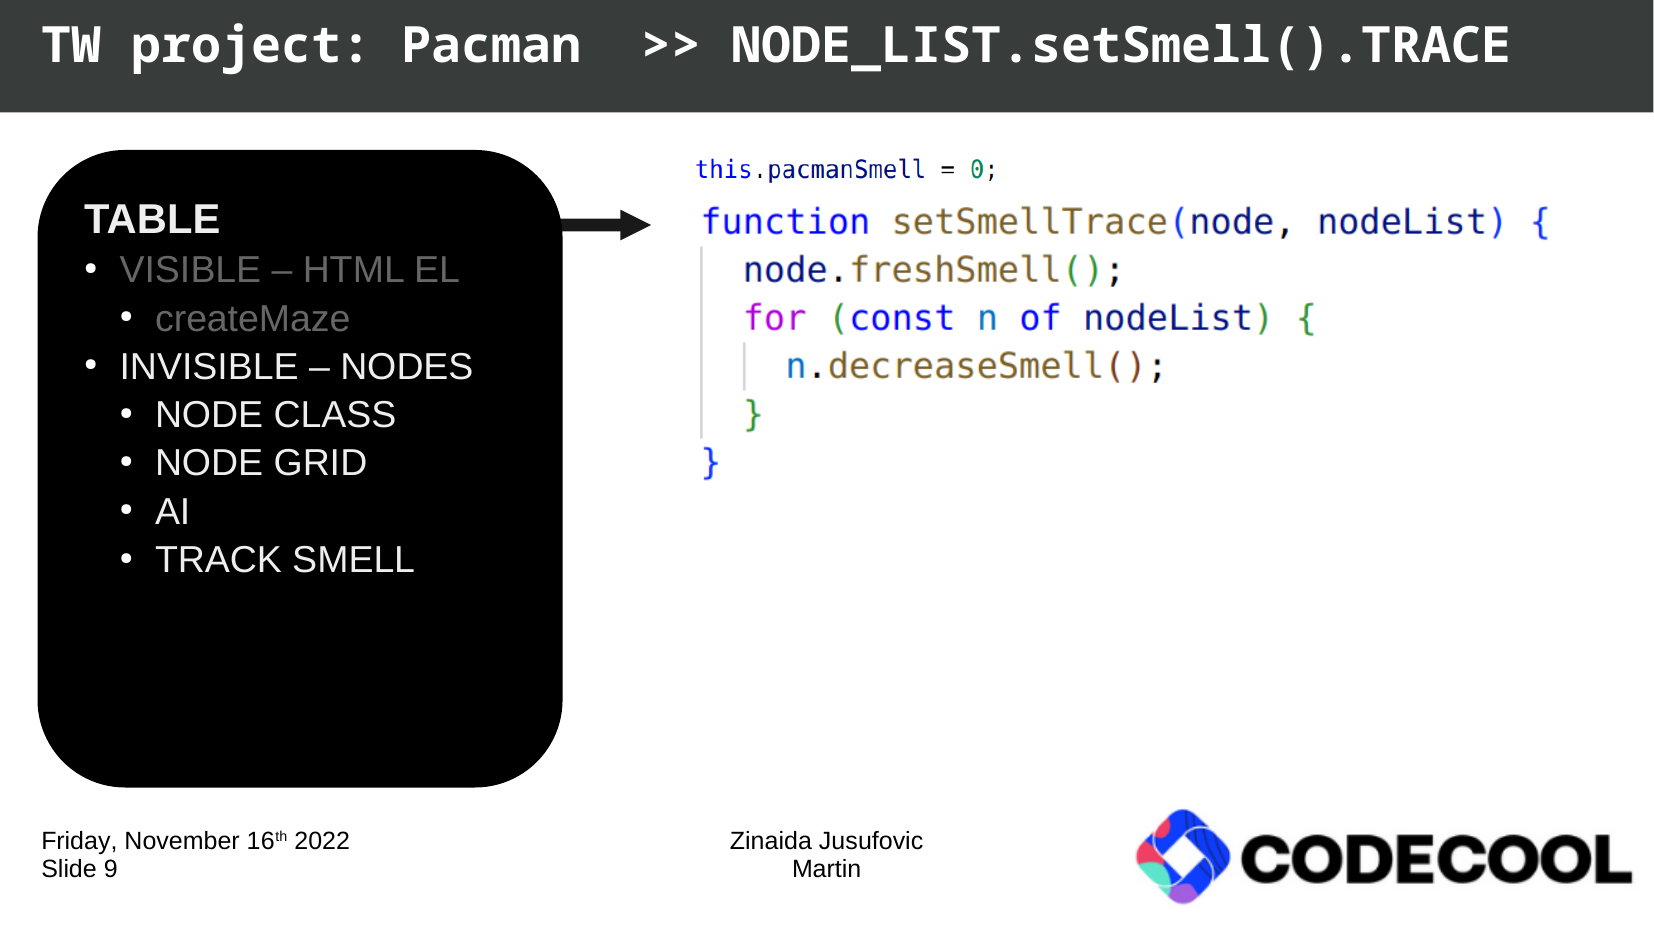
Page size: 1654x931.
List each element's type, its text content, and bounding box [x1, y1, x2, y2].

text_box TABLE VISIBLE – HTML EL createMaze INVISIBLE – NODES NODE CLASS NODE GRID AI TRACK SMELL [37, 149, 563, 788]
picture [675, 149, 1582, 488]
text_box Zinaida Jusufovic Martin [658, 820, 996, 889]
picture [1134, 787, 1654, 931]
text_box Friday, November 16th 2022 Slide 9 [41, 820, 449, 889]
title TW project: Pacman >> NODE_LIST.setSmell().TRACE [41, 21, 1602, 134]
text_box [0, 0, 1654, 113]
